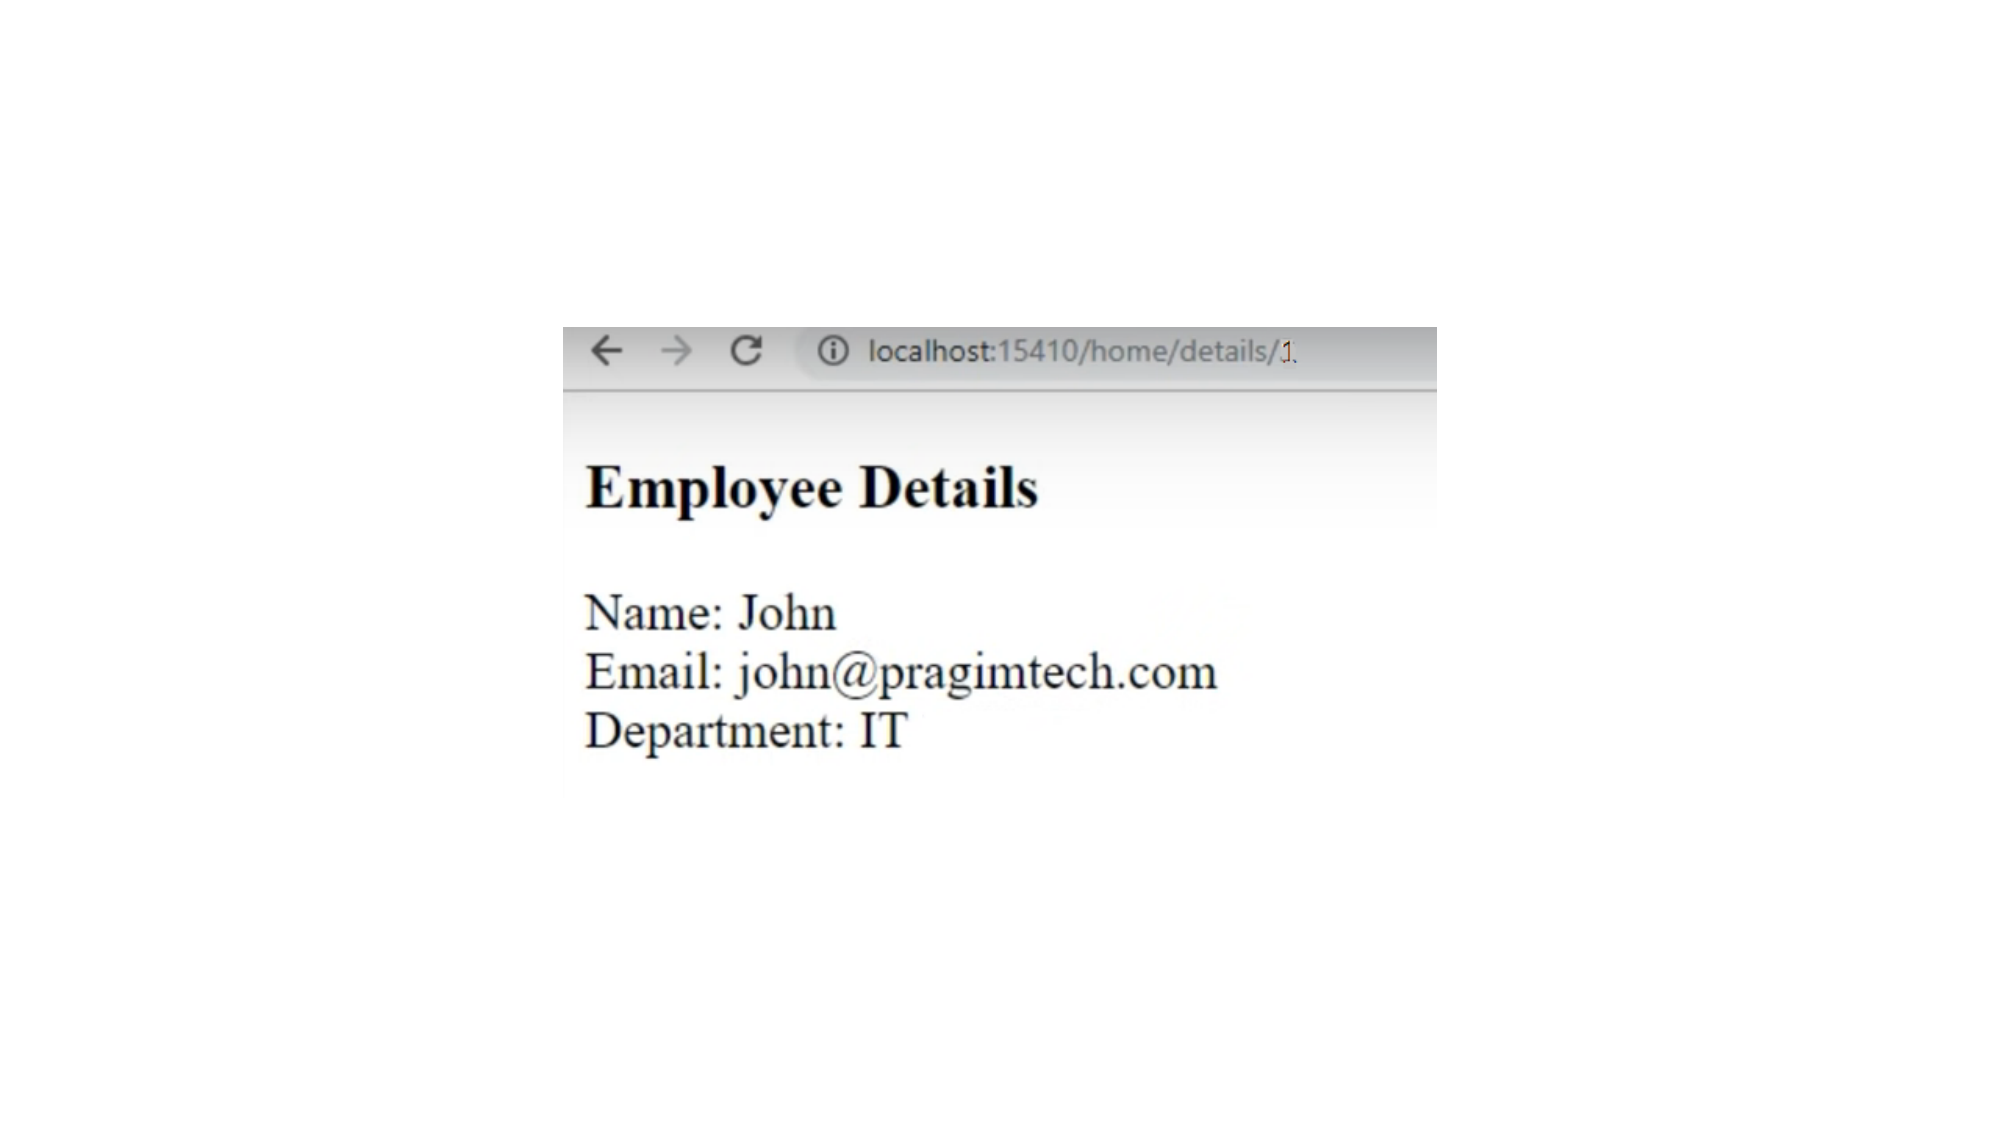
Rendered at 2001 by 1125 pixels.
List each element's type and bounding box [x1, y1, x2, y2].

picture [563, 327, 1437, 798]
